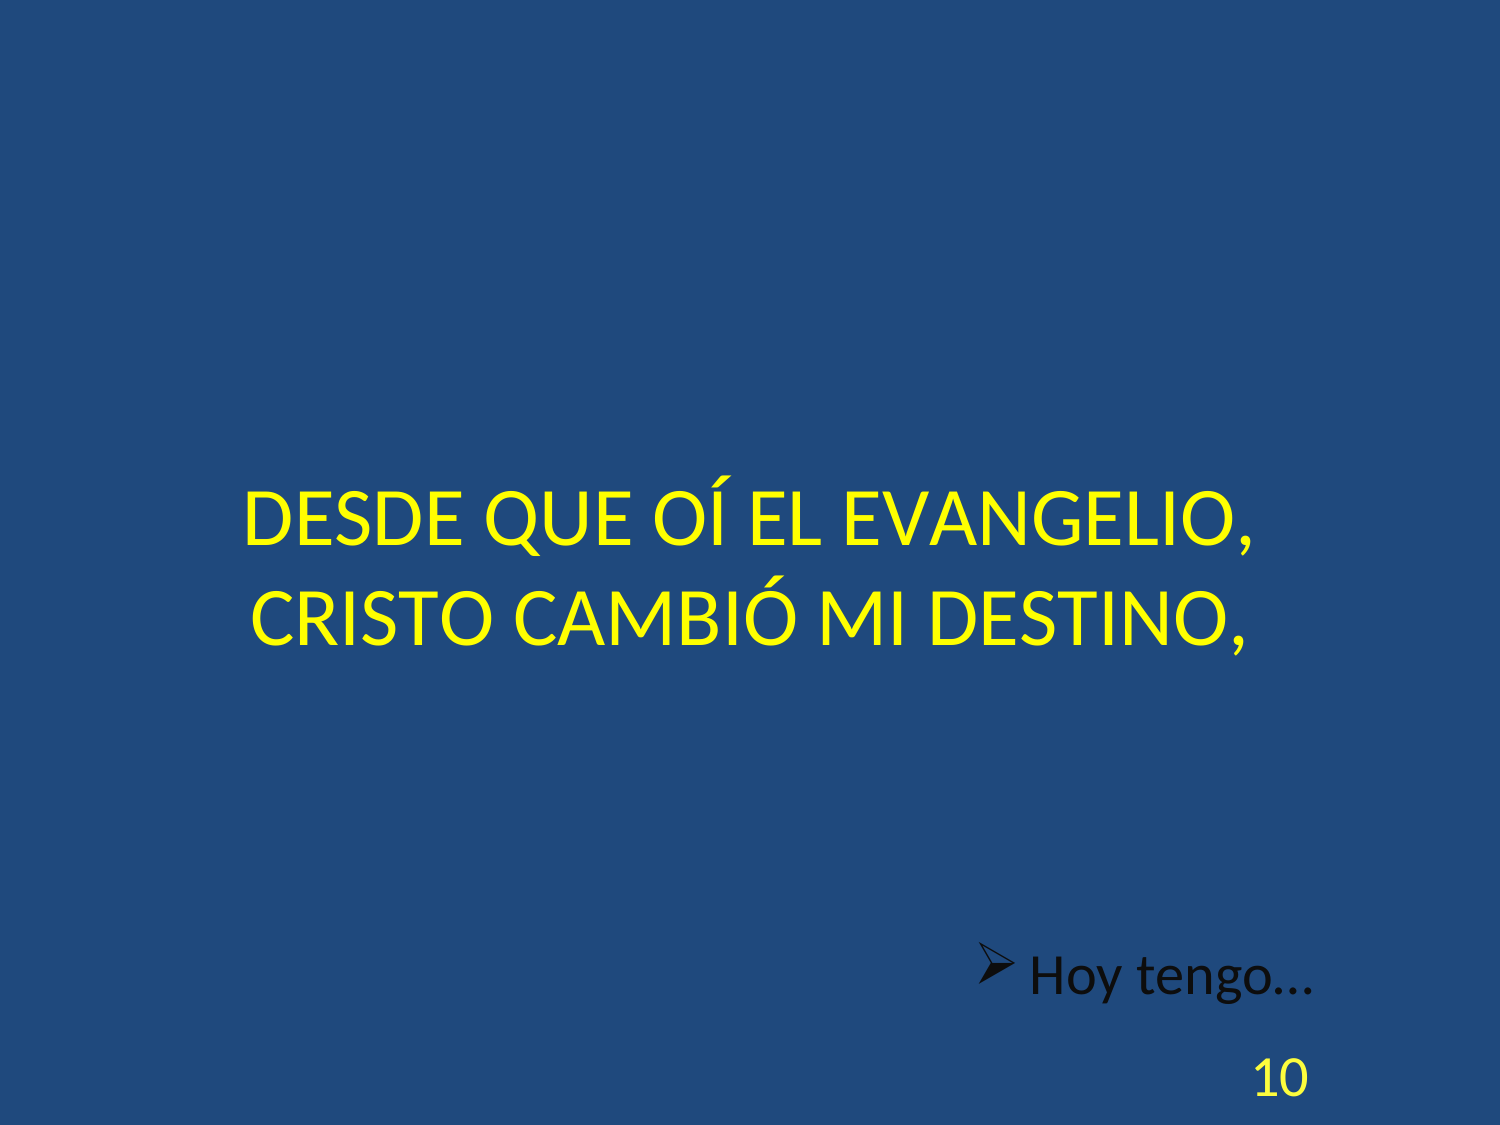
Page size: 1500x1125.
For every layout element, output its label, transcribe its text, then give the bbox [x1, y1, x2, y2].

text_box Hoy tengo… [616, 928, 1329, 1012]
text_box <número> [974, 1042, 1325, 1103]
title DESDE QUE OÍ EL EVANGELIO, CRISTO CAMBIÓ MI DESTINO, [75, 468, 1426, 657]
